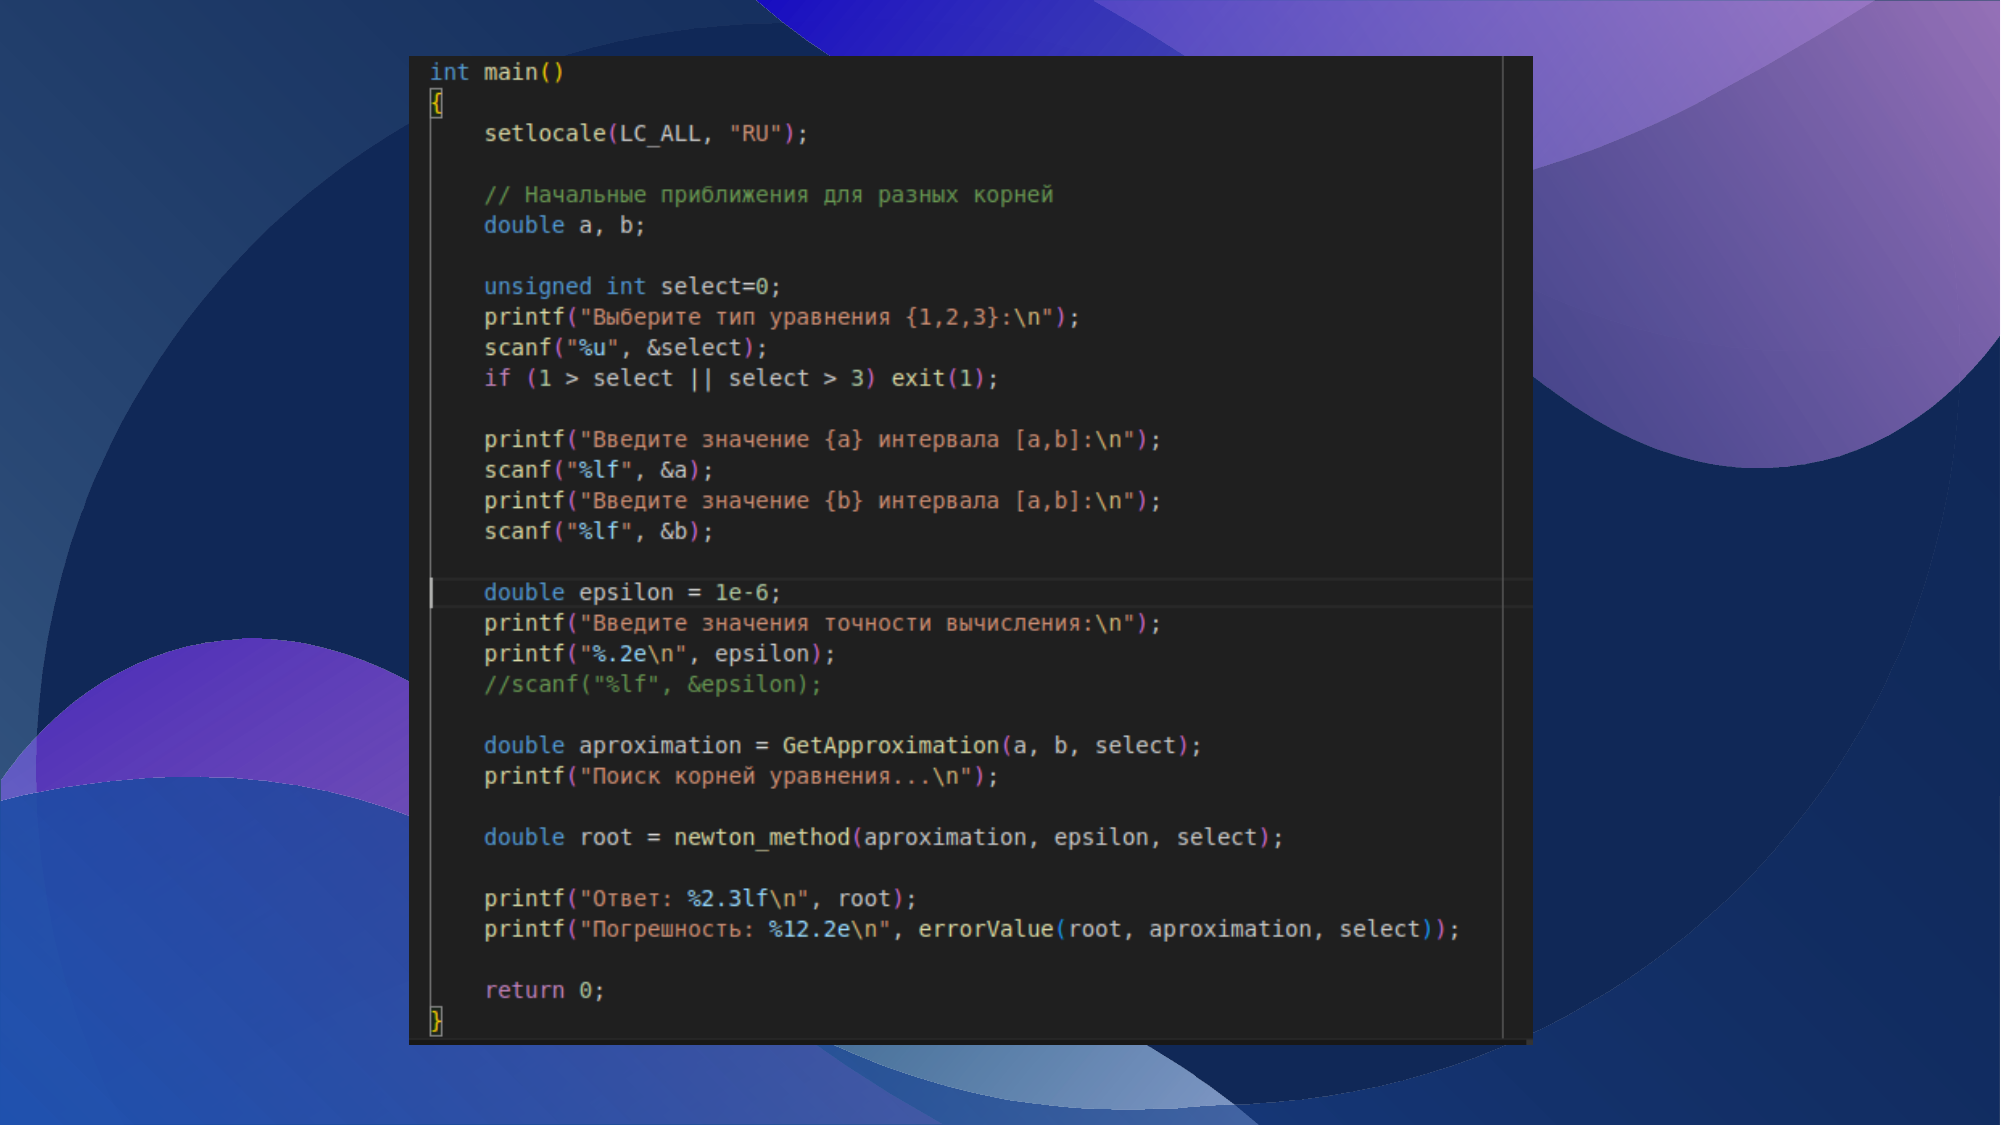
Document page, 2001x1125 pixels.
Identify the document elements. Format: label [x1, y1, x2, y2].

picture [409, 56, 1533, 1045]
